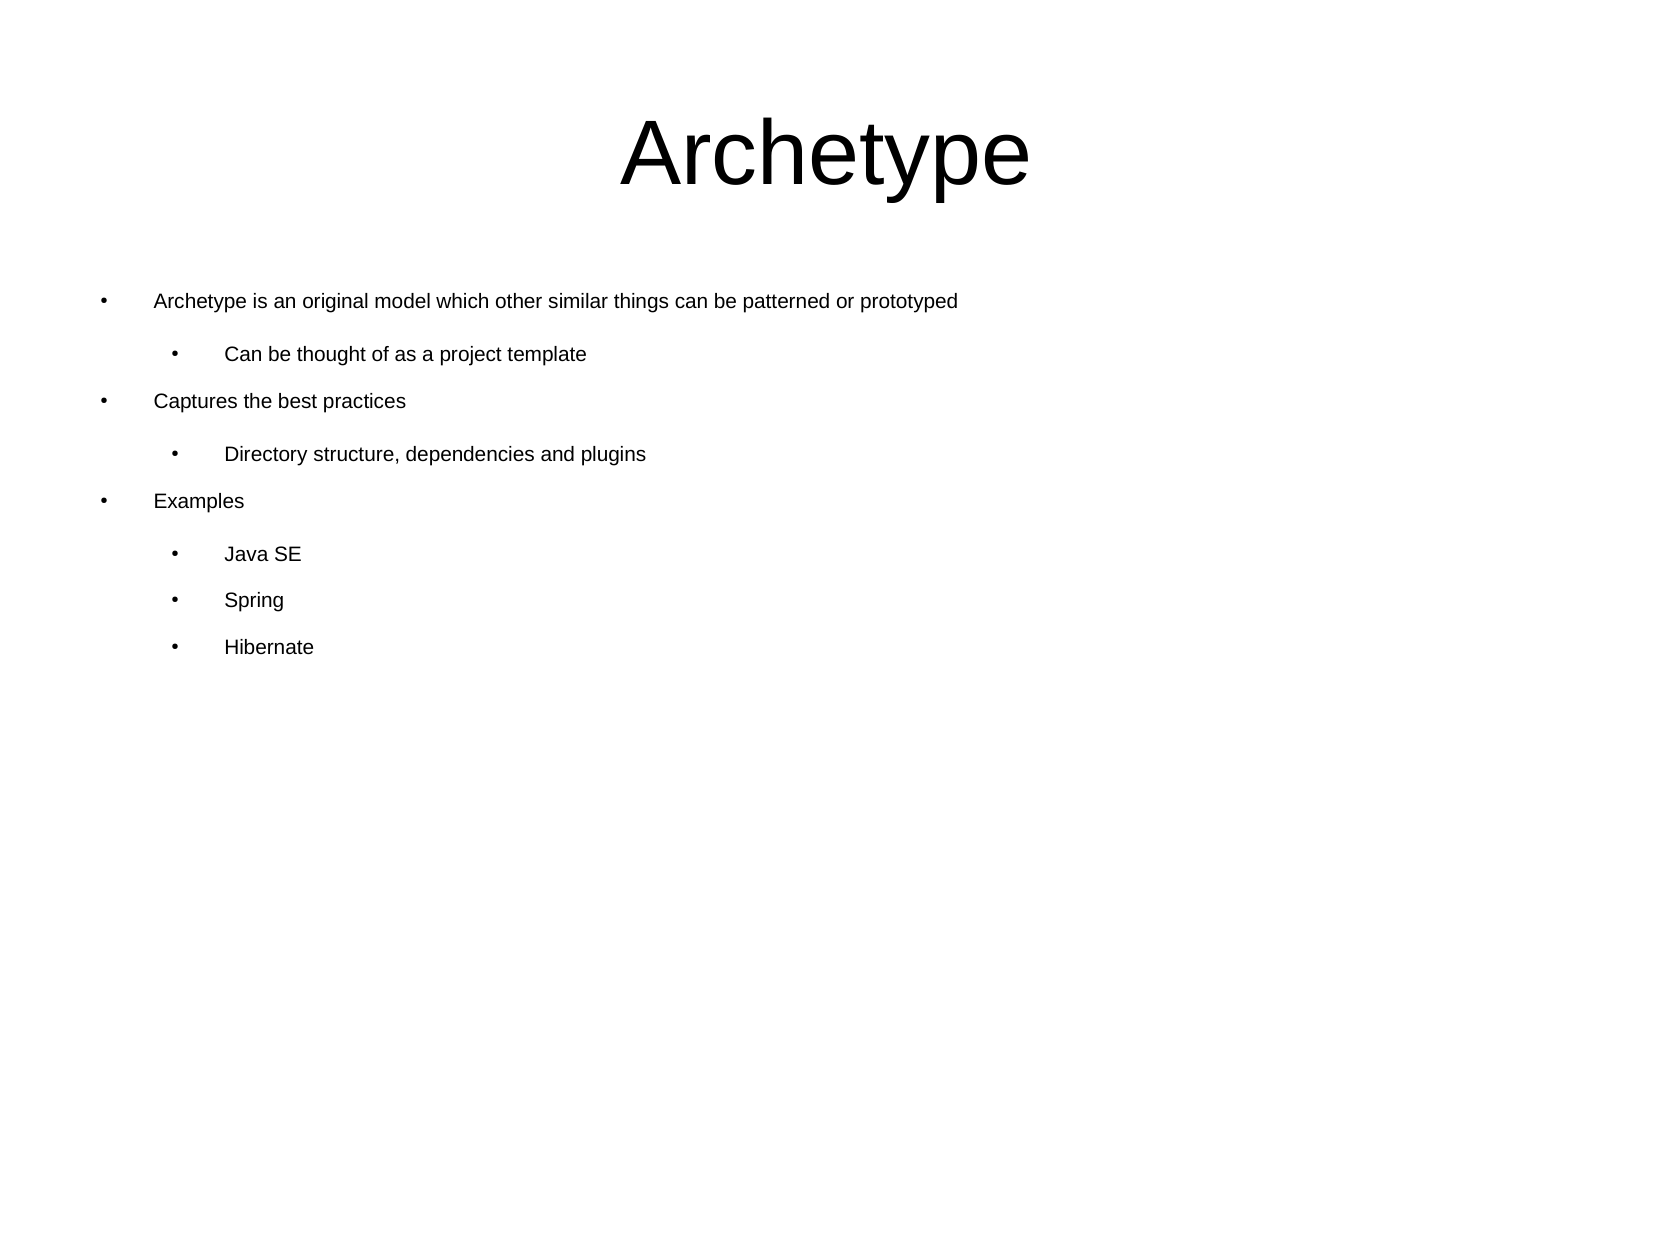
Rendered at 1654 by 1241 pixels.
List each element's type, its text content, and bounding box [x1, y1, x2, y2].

list Archetype is an original model which other similar things can be patterned or prototyped Can be thought of as a project template Captures the best practices Directory structure, dependencies and plugins Examples Java SE Spring Hibernate [82, 290, 1571, 1109]
title Archetype [82, 49, 1571, 257]
